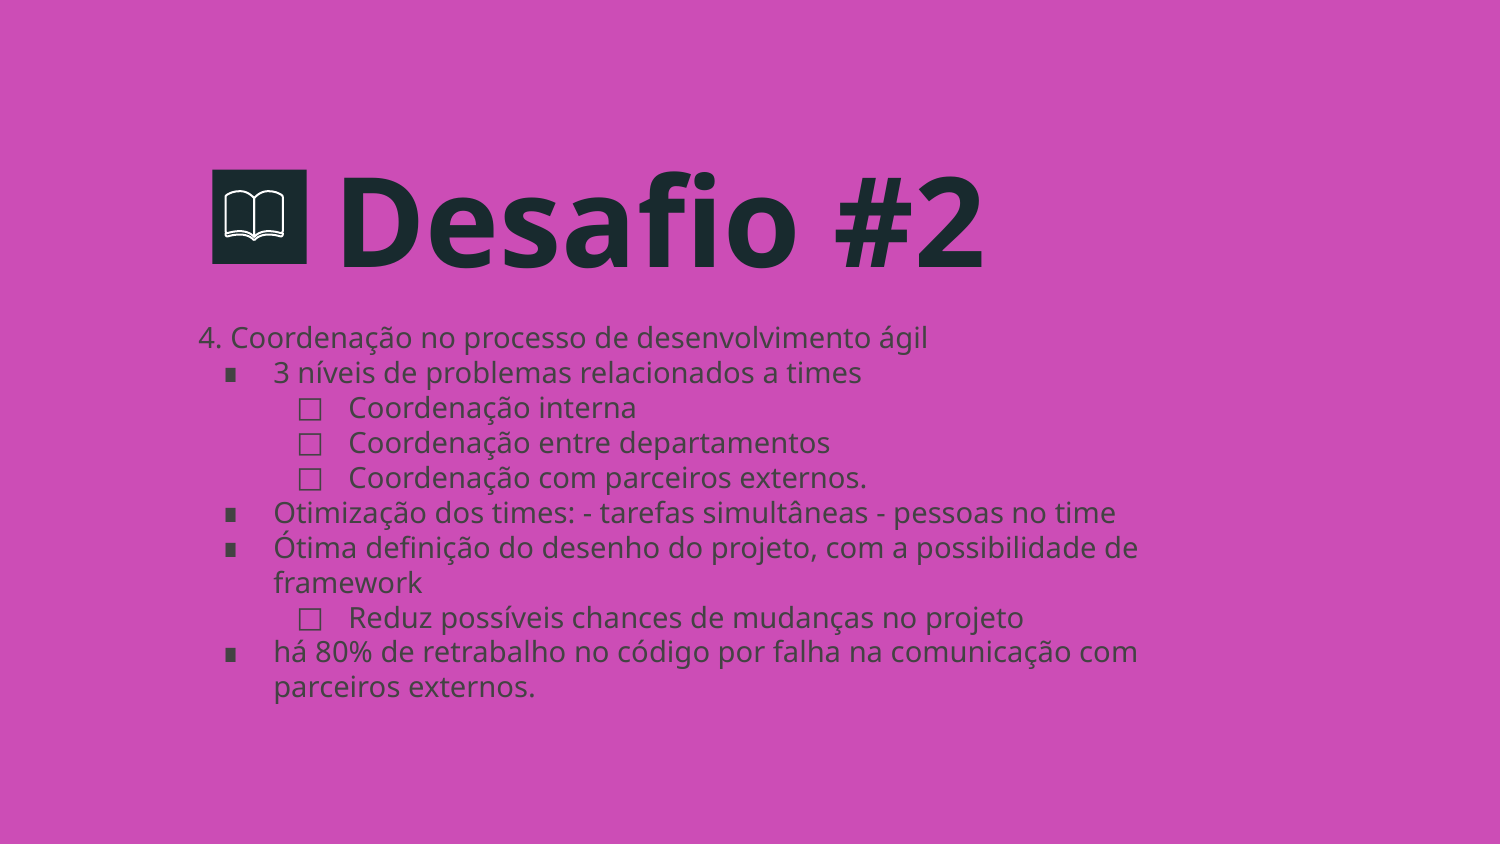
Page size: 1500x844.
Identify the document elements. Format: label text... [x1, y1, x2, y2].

title Desafio #2 [318, 127, 1437, 305]
list 4. Coordenação no processo de desenvolvimento ágil 3 níveis de problemas relacionados a times Coordenação interna Coordenação entre departamentos Coordenação com parceiros externos. Otimização dos times: - tarefas simultâneas - pessoas no time Ótima definição do desenho do projeto, com a possibilidade de framework Reduz possíveis chances de mudanças no projeto há 80% de retrabalho no código por falha na comunicação com parceiros externos. [183, 304, 1253, 672]
